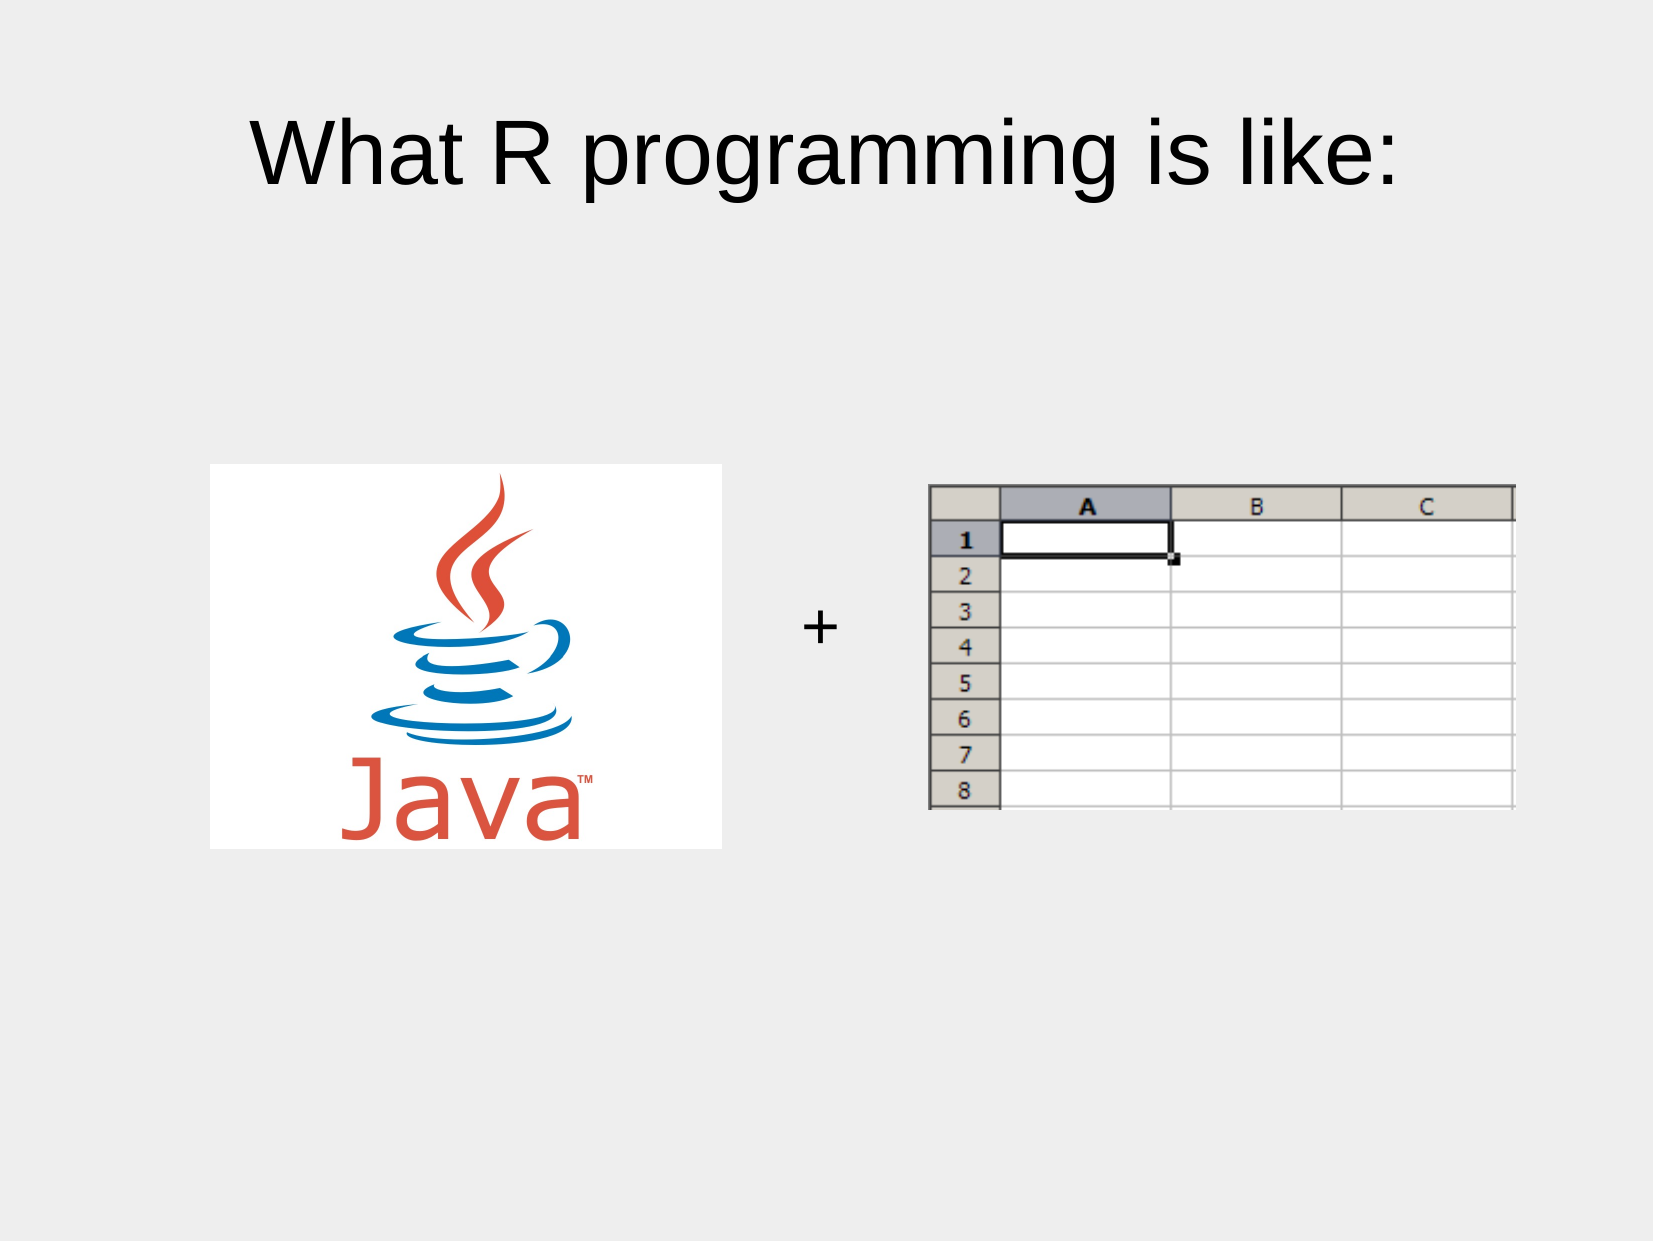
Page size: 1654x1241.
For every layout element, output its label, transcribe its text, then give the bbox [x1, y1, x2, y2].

title What R programming is like: [82, 49, 1571, 257]
list + [82, 290, 1571, 1010]
picture [210, 464, 722, 849]
picture [928, 484, 1516, 811]
